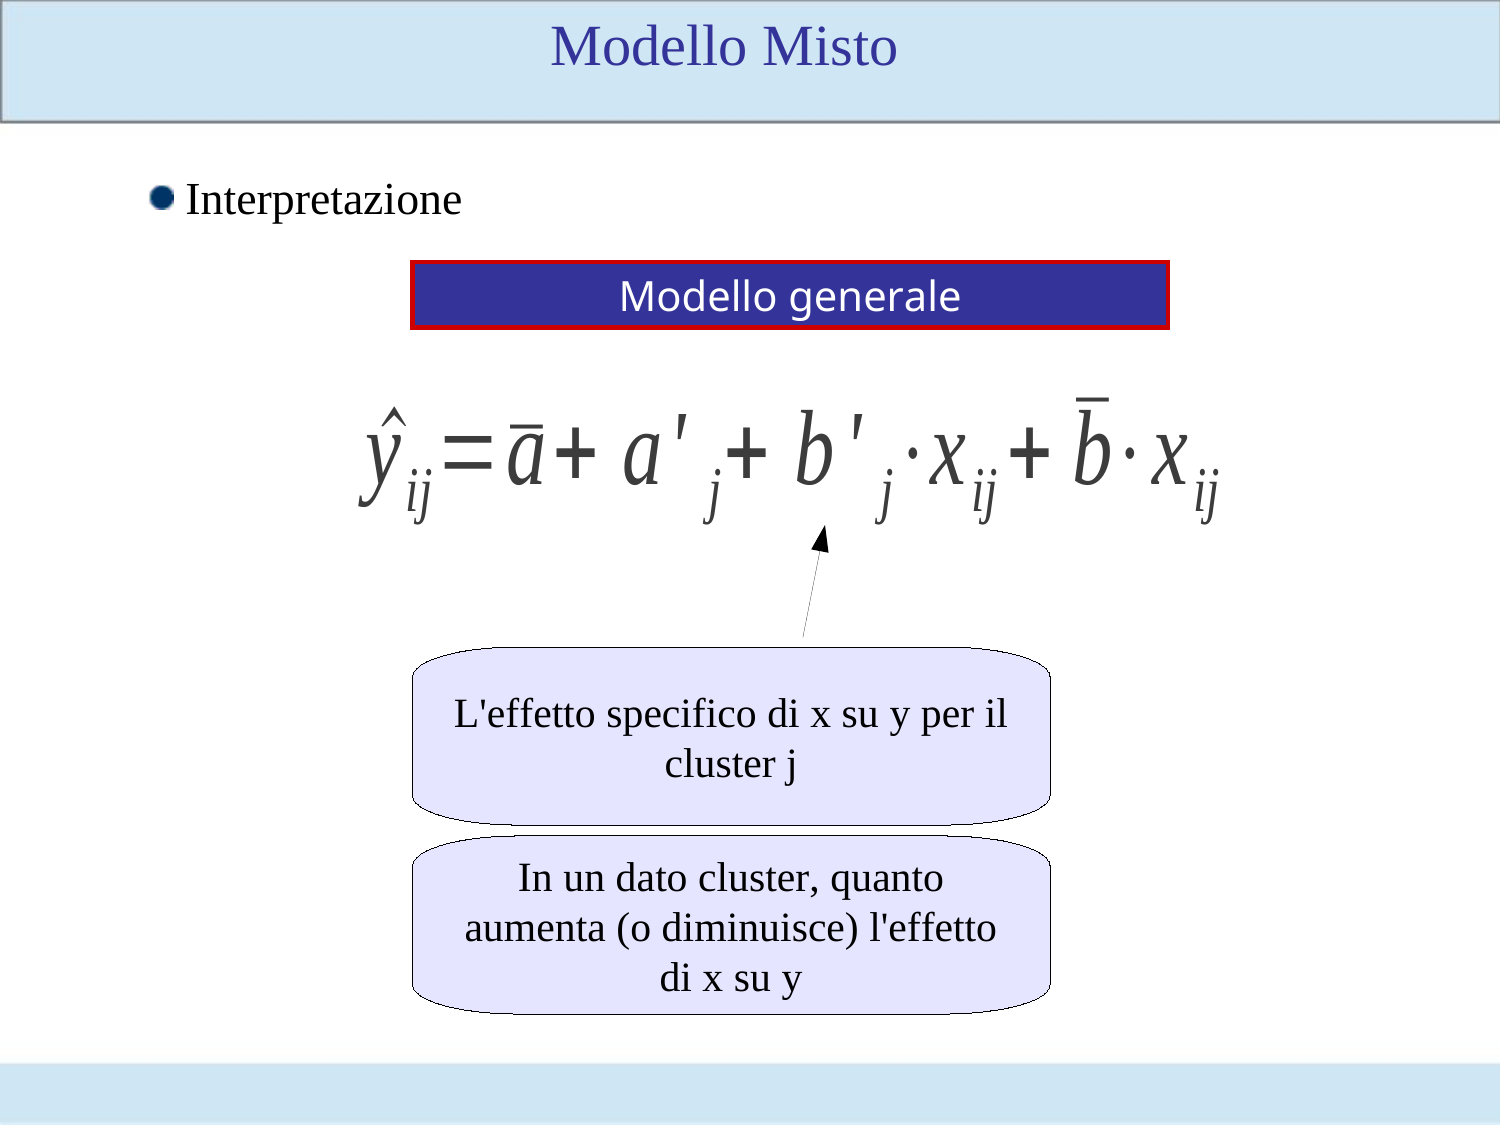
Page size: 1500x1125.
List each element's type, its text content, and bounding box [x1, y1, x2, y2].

text_box Interpretazione [132, 161, 1377, 232]
text_box In un dato cluster, quanto aumenta (o diminuisce) l'effetto di x su y [412, 835, 1051, 1015]
picture [0, 0, 1500, 1125]
chart [335, 391, 1238, 526]
text_box Modello generale [412, 262, 1168, 328]
title Modello Misto [49, 0, 1400, 136]
text_box L'effetto specifico di x su y per il cluster j [412, 647, 1051, 826]
